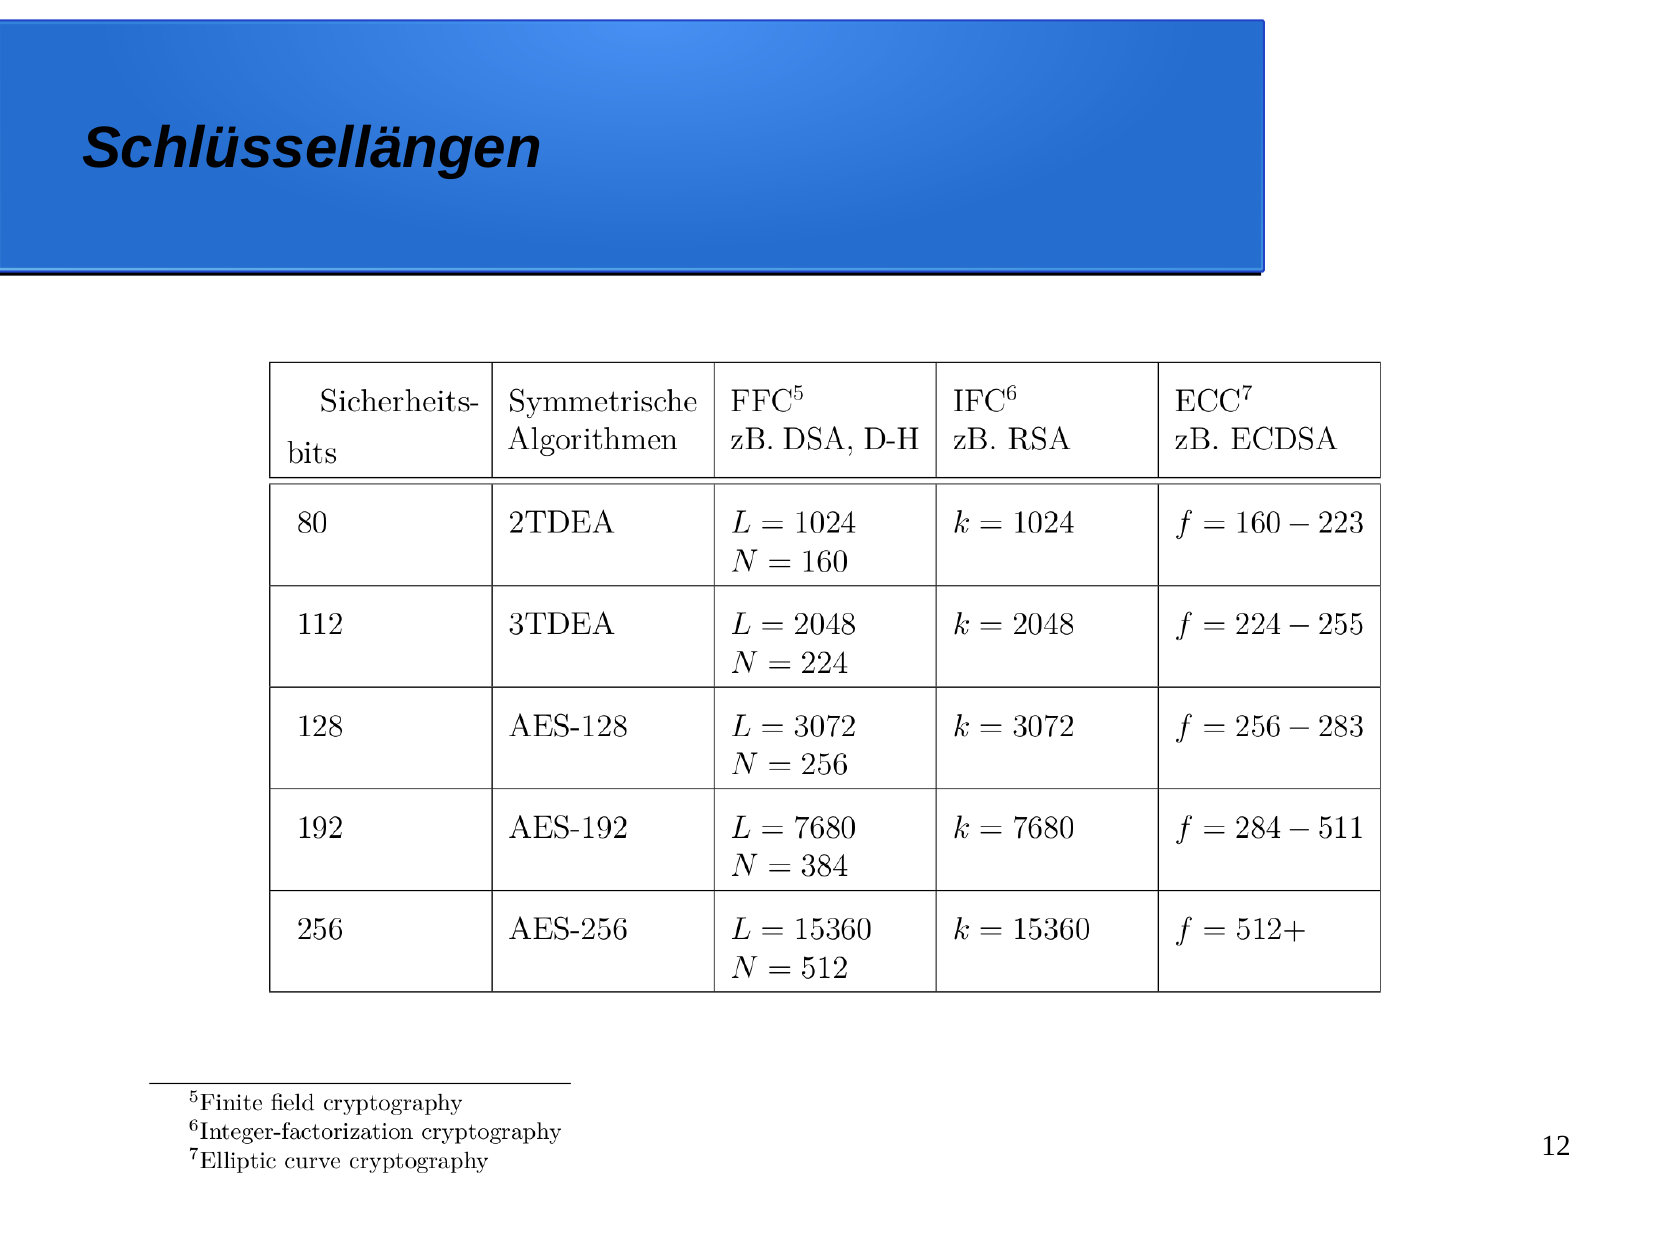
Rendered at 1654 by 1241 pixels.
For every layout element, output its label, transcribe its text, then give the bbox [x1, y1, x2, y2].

picture [129, 1037, 599, 1193]
title Schlüssellängen [82, 47, 1264, 249]
picture [253, 342, 1400, 1010]
